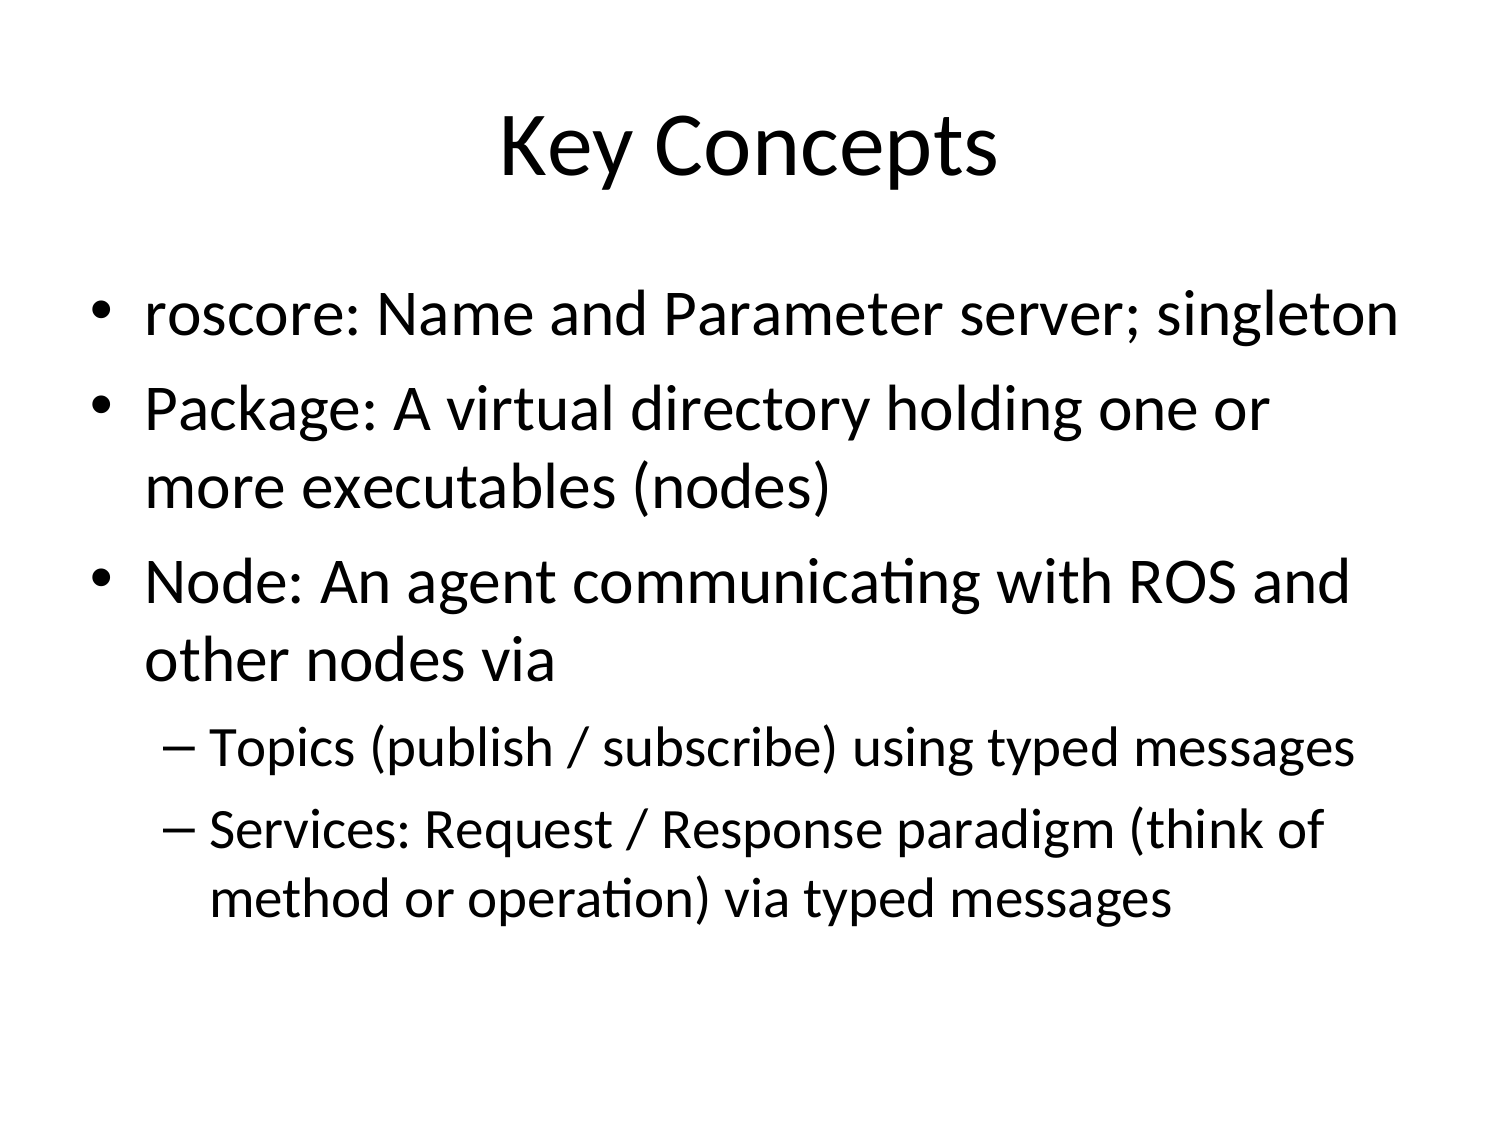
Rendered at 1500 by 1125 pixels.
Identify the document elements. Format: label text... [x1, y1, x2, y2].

title Key Concepts [75, 20, 1426, 257]
list roscore: Name and Parameter server; singleton Package: A virtual directory holding one or more executables (nodes) Node: An agent communicating with ROS and other nodes via Topics (publish / subscribe) using typed messages Services: Request / Response paradigm (think of method or operation) via typed messages [75, 262, 1426, 1005]
